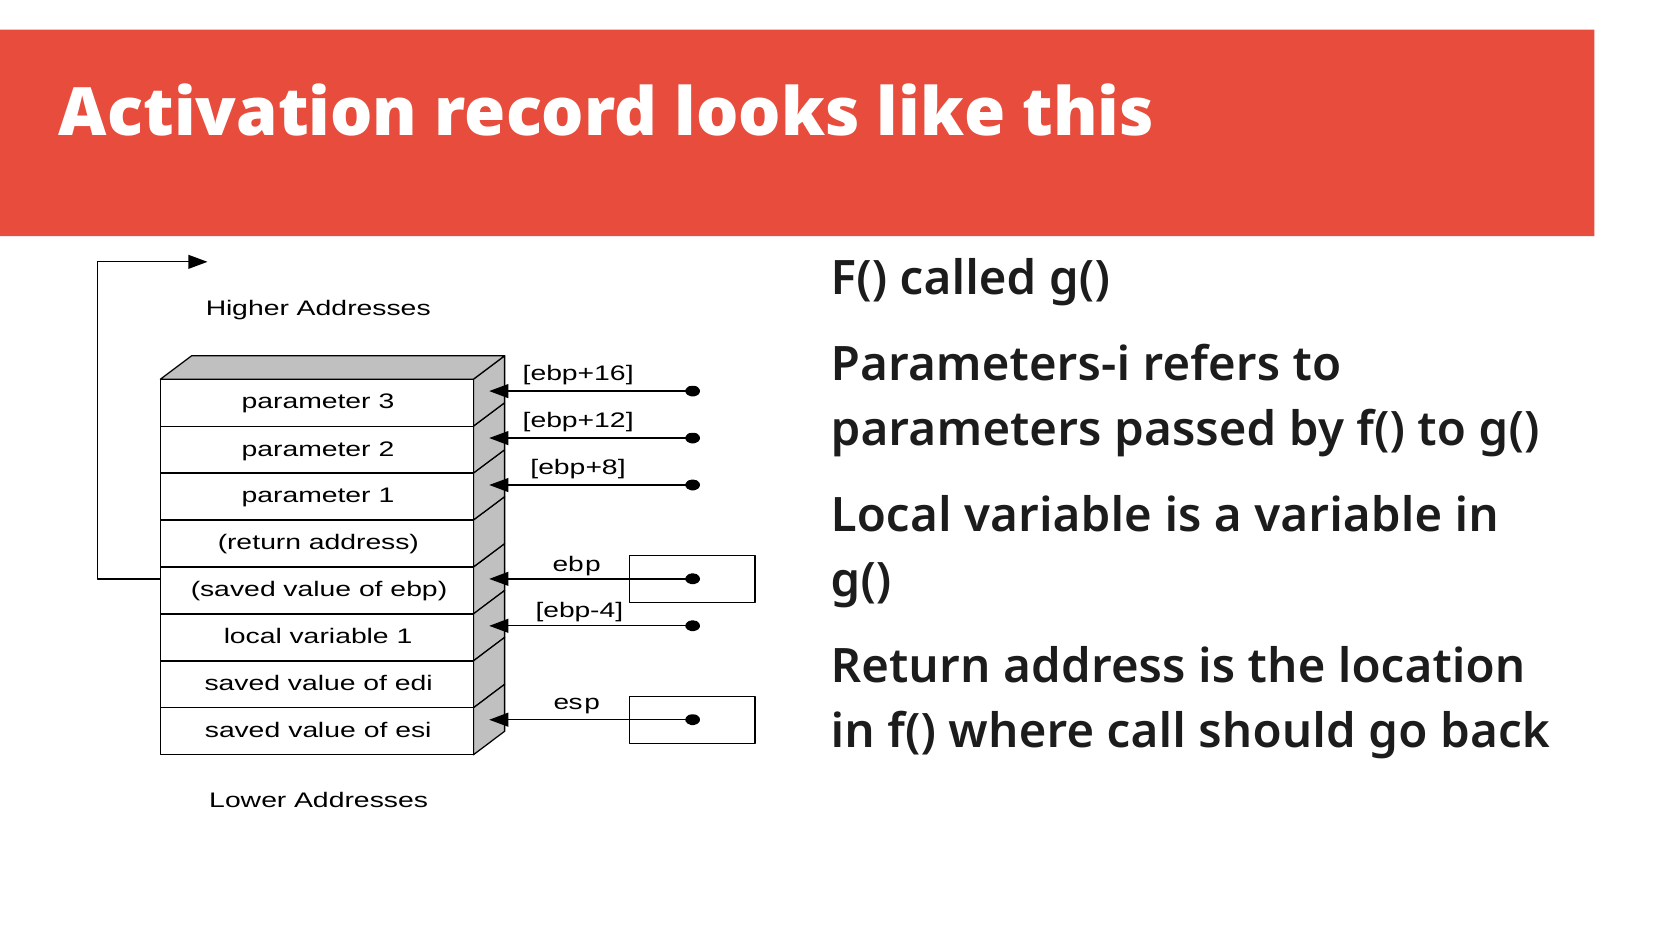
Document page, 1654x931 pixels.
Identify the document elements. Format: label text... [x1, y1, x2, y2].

list F() called g() Parameters-i refers to parameters passed by f() to g() Local variable is a variable in g() Return address is the location in f() where call should go back [830, 243, 1566, 820]
title Activation record looks like this [59, 44, 1595, 156]
picture [82, 243, 771, 820]
